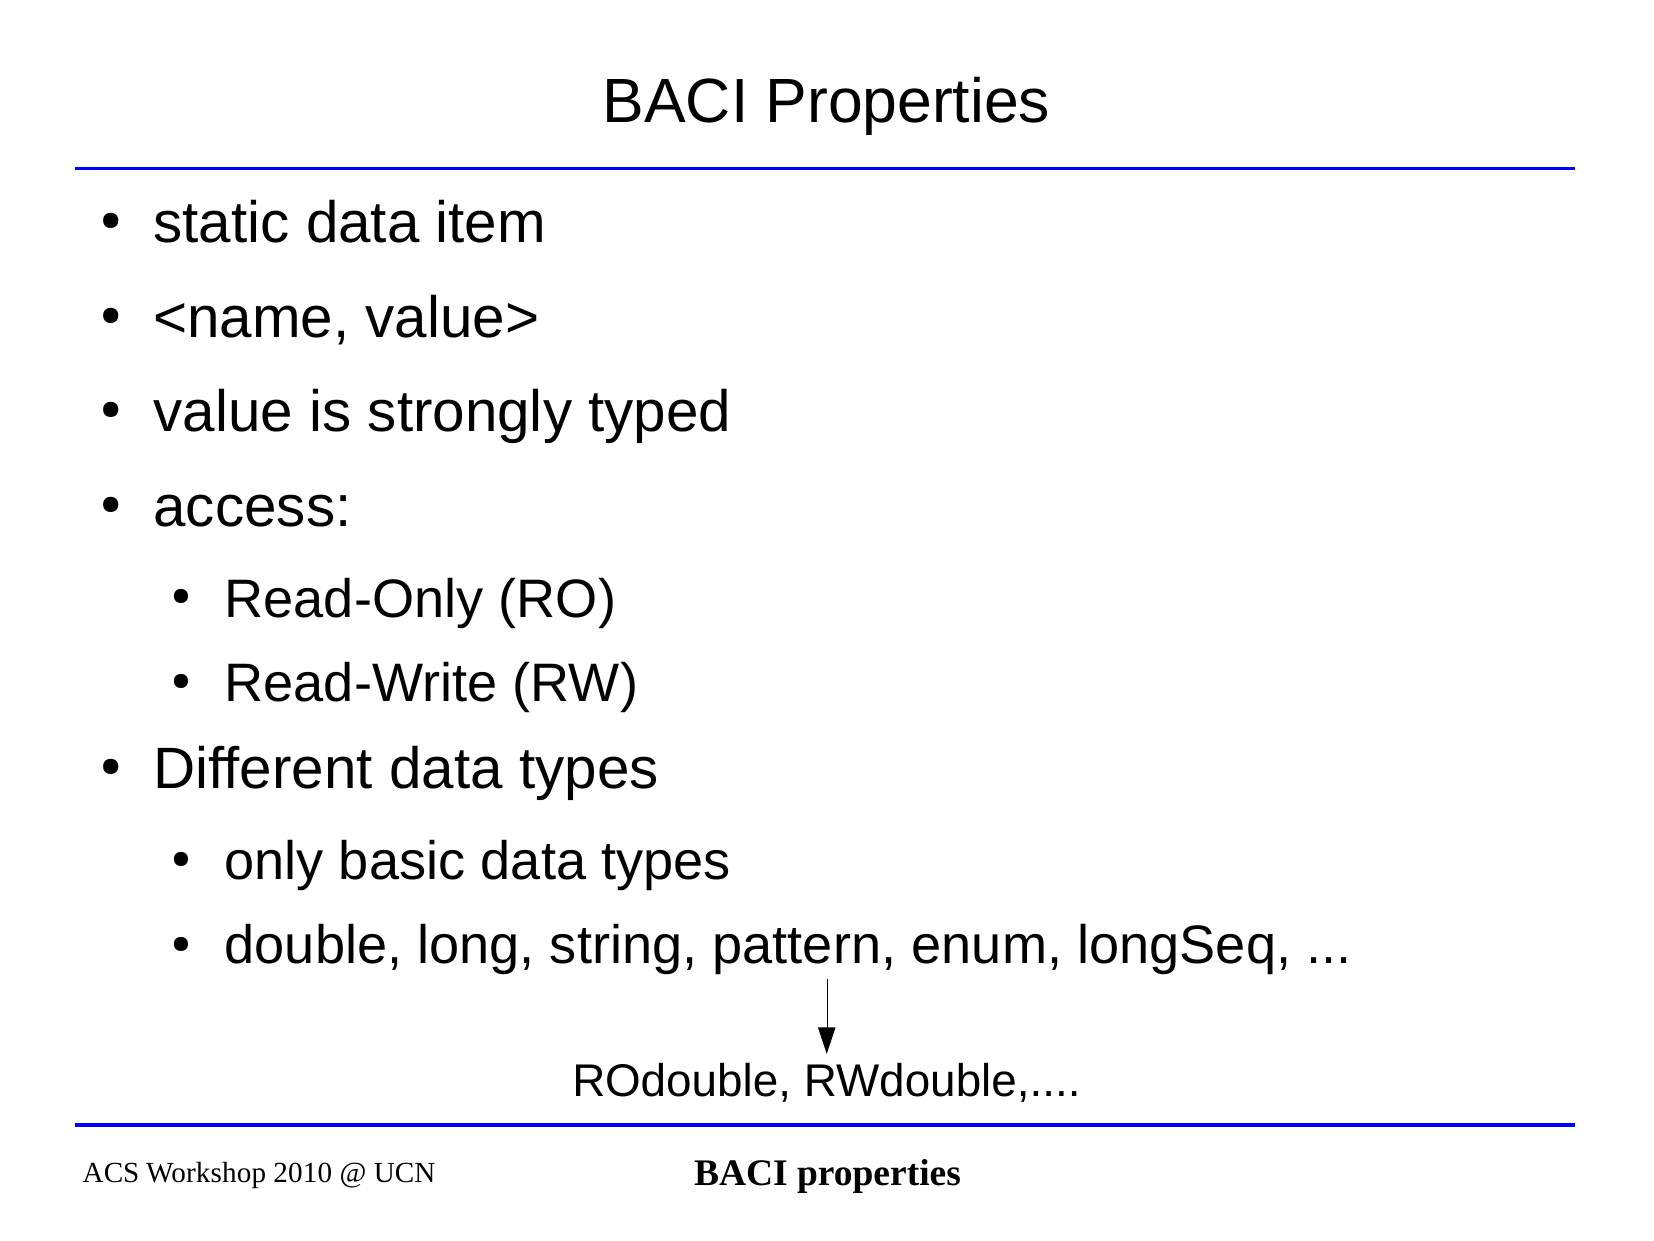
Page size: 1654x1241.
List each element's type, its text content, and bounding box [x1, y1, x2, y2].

list static data item <name, value> value is strongly typed access: Read-Only (RO) Read-Write (RW) Different data types only basic data types double, long, string, pattern, enum, longSeq, ... [82, 189, 1571, 1009]
text_box ROdouble, RWdouble,.... [557, 1047, 1097, 1115]
title BACI Properties [82, 39, 1571, 163]
